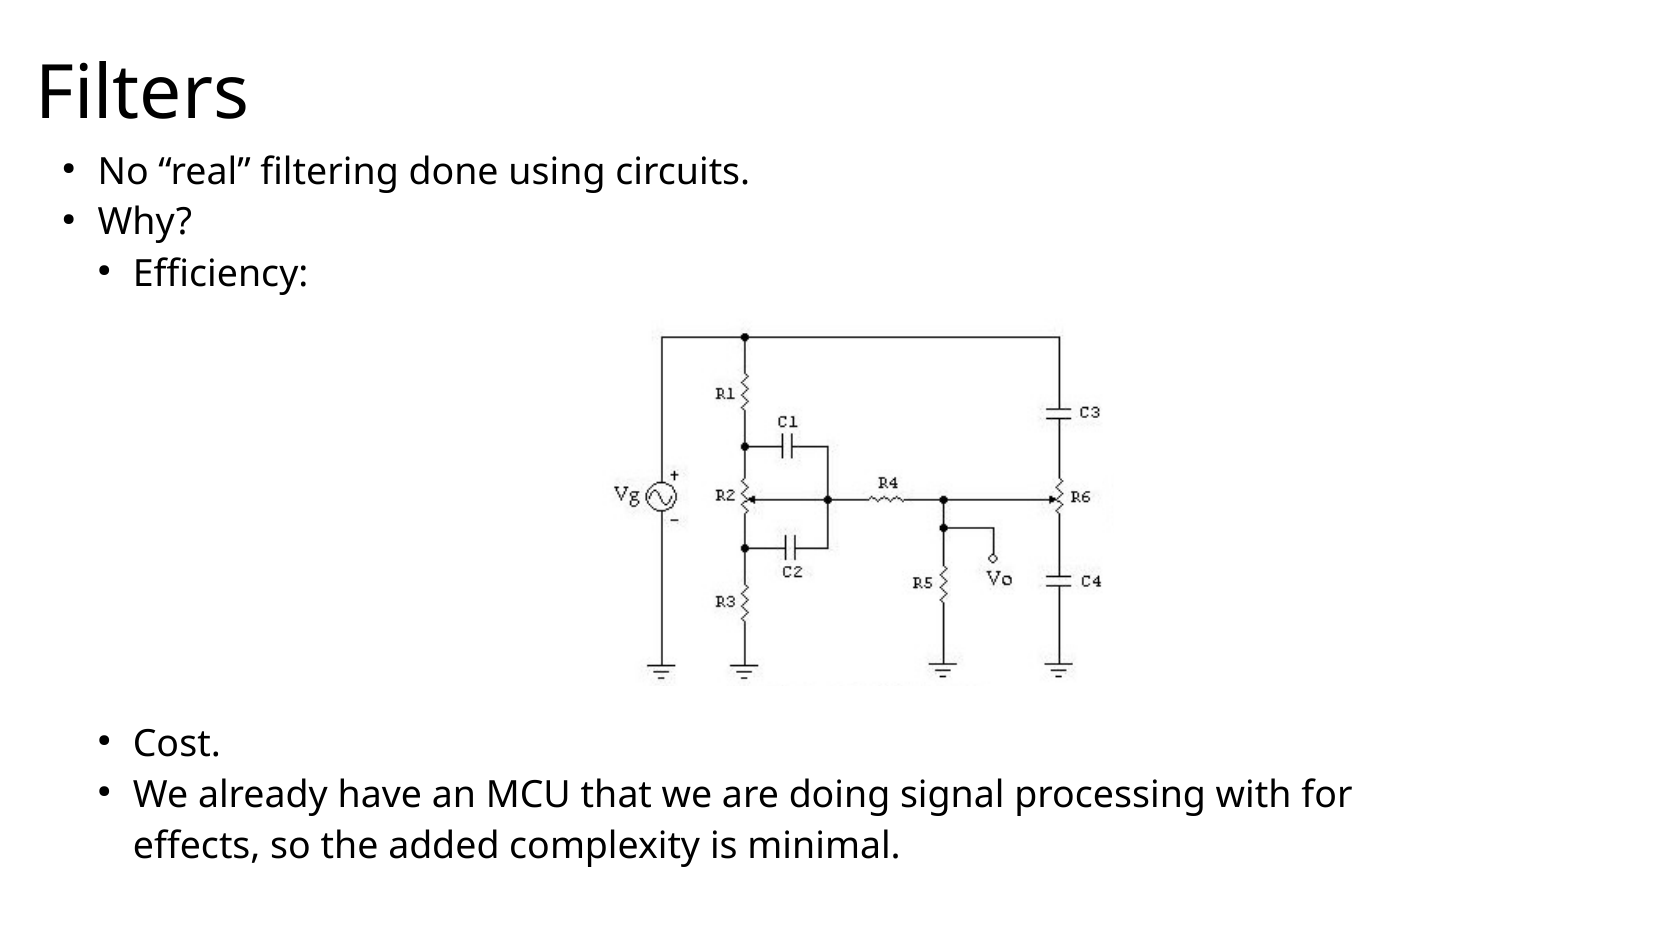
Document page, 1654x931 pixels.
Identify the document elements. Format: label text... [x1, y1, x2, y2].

text_box No “real” filtering done using circuits. Why? Efficiency: [47, 136, 1477, 319]
picture [602, 307, 1114, 686]
text_box Cost. We already have an MCU that we are doing signal processing with for effects, so the added complexity is minimal. [47, 708, 1477, 891]
title Filters [35, 11, 1524, 168]
